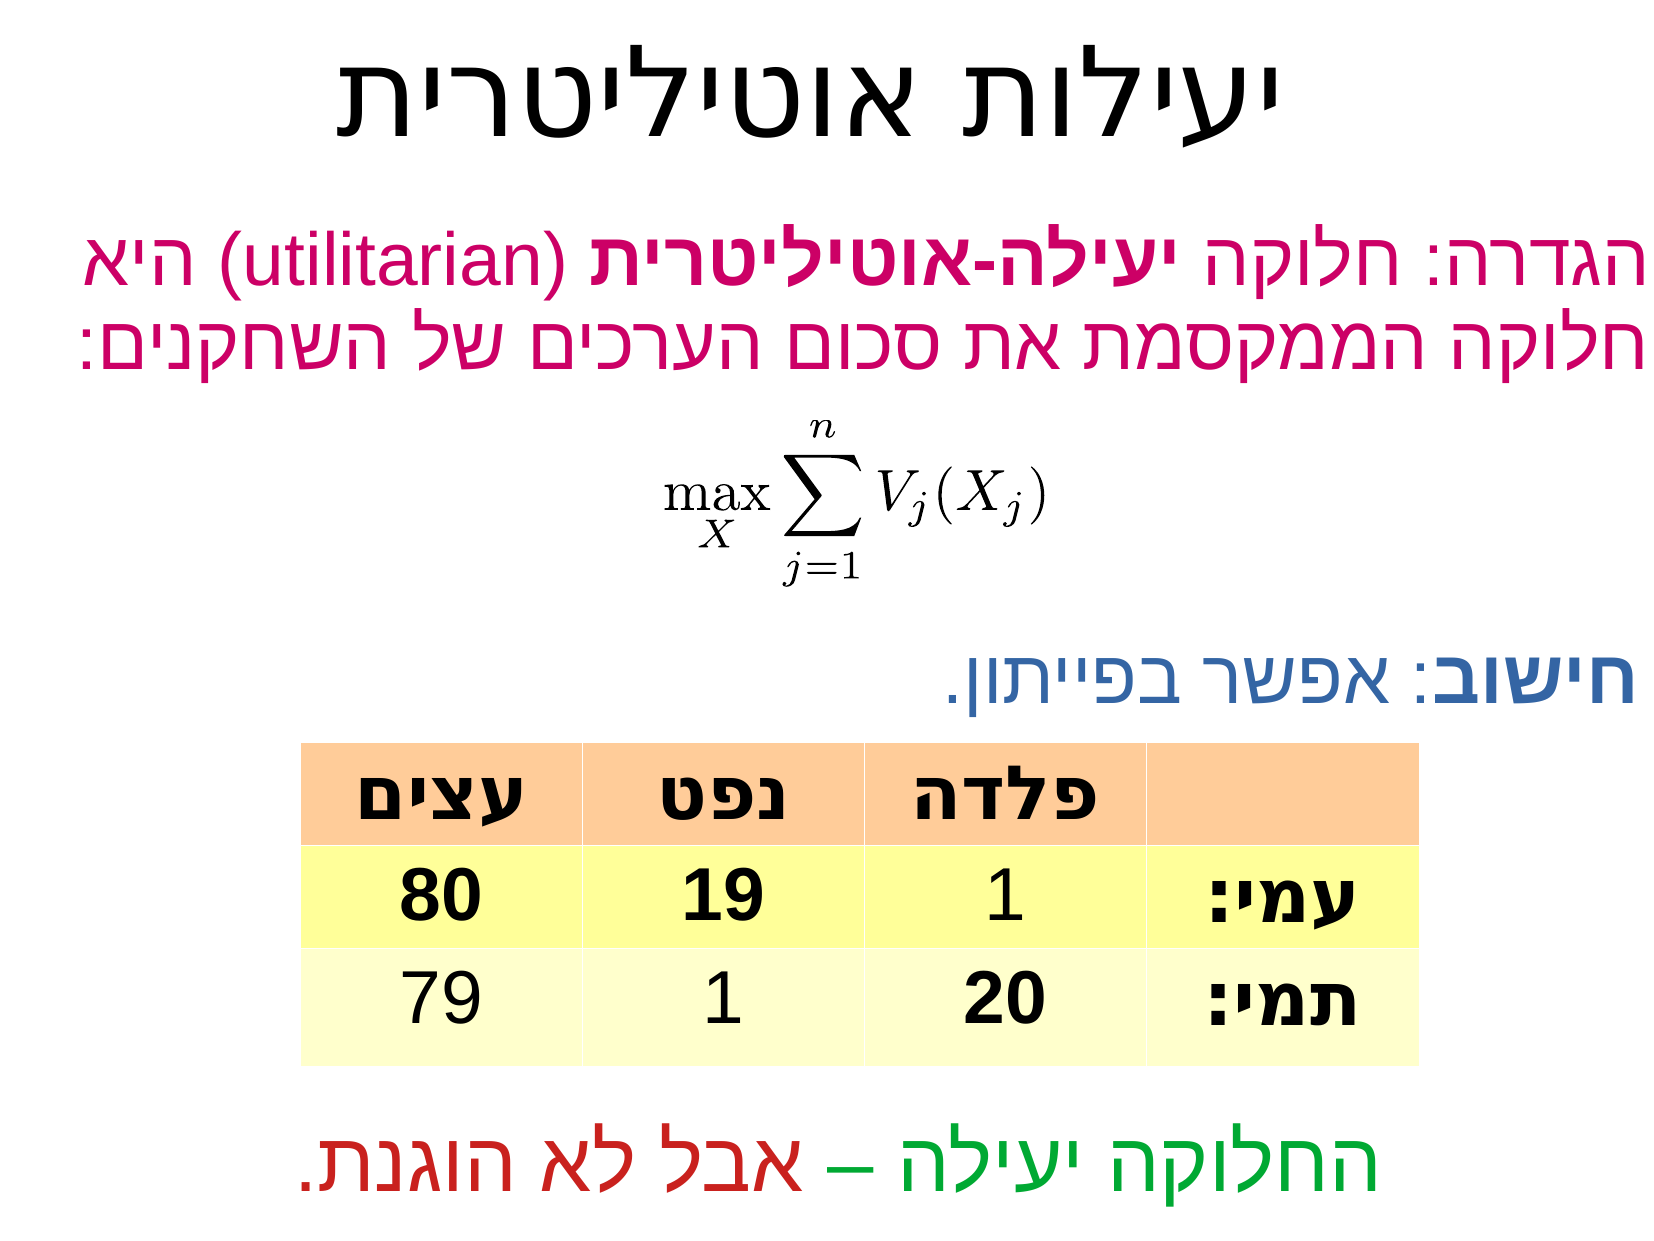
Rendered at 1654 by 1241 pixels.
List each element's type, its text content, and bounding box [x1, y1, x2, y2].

table_cell 20 [865, 949, 1146, 1066]
table_cell עמי: [1147, 846, 1419, 948]
table_header עצים [301, 743, 582, 845]
picture [662, 420, 1051, 587]
table_header [1147, 743, 1419, 845]
text_box הגדרה: חלוקה יעילה-אוטיליטרית (utilitarian) היא חלוקה הממקסמת את סכום הערכים של השחקנים: [0, 210, 1654, 393]
text_box חישוב: אפשר בפייתון. [0, 628, 1654, 766]
table_cell תמי: [1147, 949, 1419, 1066]
table_cell 80 [301, 846, 582, 948]
text_box החלוקה יעילה – אבל לא הוגנת. [0, 1108, 1654, 1221]
table_header פלדה [865, 743, 1146, 845]
table_header נפט [583, 743, 864, 845]
title יעילות אוטיליטרית [0, 7, 1654, 166]
table_cell 79 [301, 949, 582, 1066]
table_cell 1 [865, 846, 1146, 948]
table_cell 1 [583, 949, 864, 1066]
table_cell 19 [583, 846, 864, 948]
